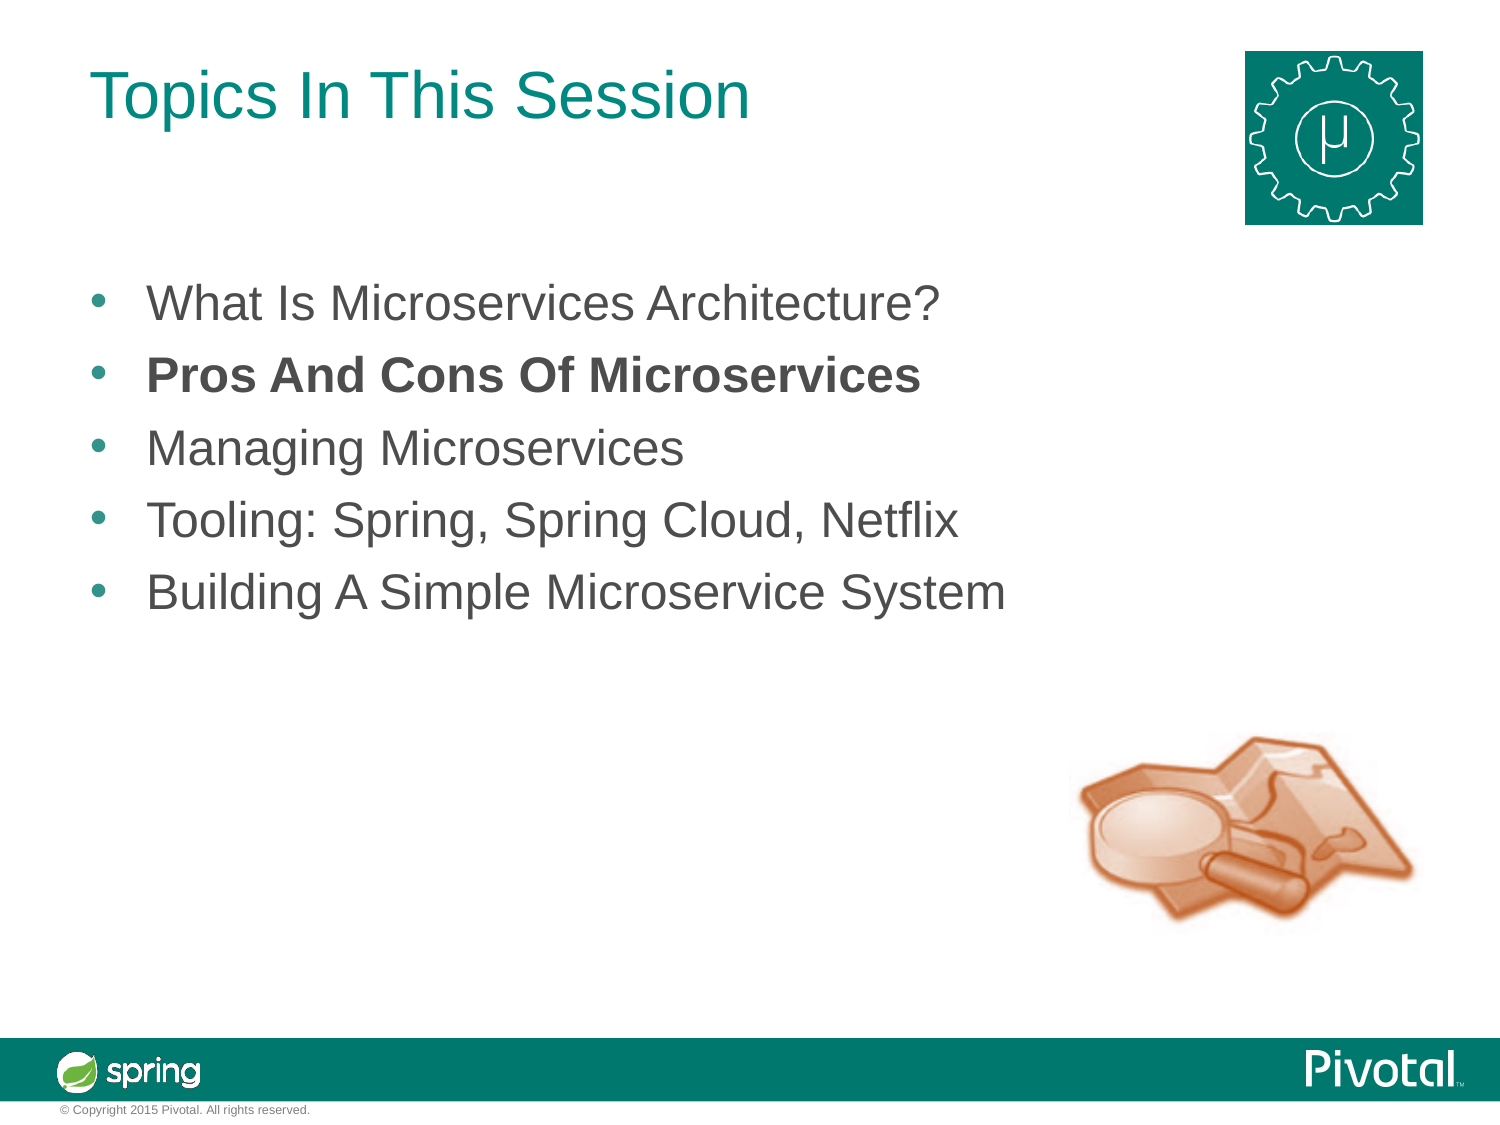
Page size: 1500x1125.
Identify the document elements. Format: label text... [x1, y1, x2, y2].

title Topics In This Session [75, 37, 1426, 226]
list What Is Microservices Architecture? Pros And Cons Of Microservices Managing Microservices Tooling: Spring, Spring Cloud, Netflix Building A Simple Microservice System [75, 262, 1426, 1013]
picture [1306, 1050, 1464, 1087]
picture [32, 1041, 210, 1103]
